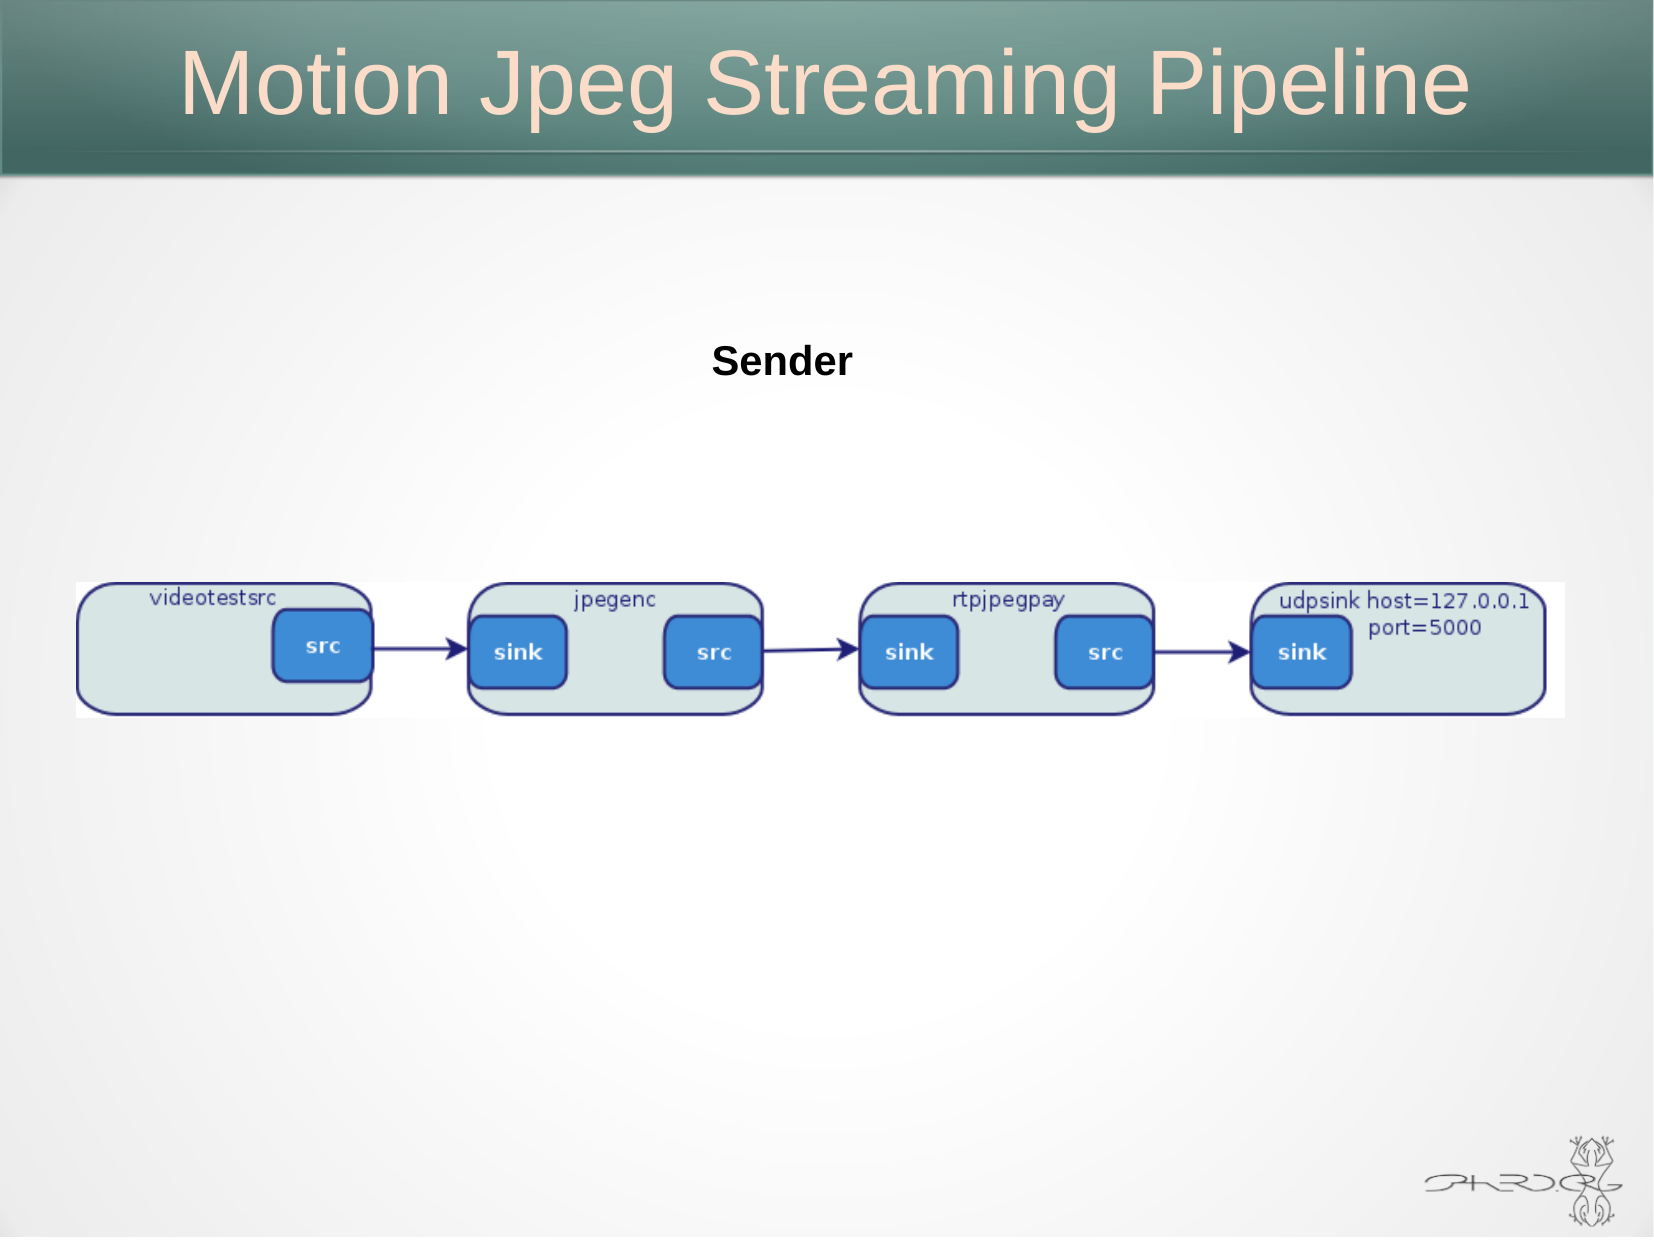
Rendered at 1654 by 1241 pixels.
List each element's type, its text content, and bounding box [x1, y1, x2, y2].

text_box Sender [696, 330, 868, 393]
picture [0, 0, 1654, 1237]
title Motion Jpeg Streaming Pipeline [82, 11, 1571, 154]
